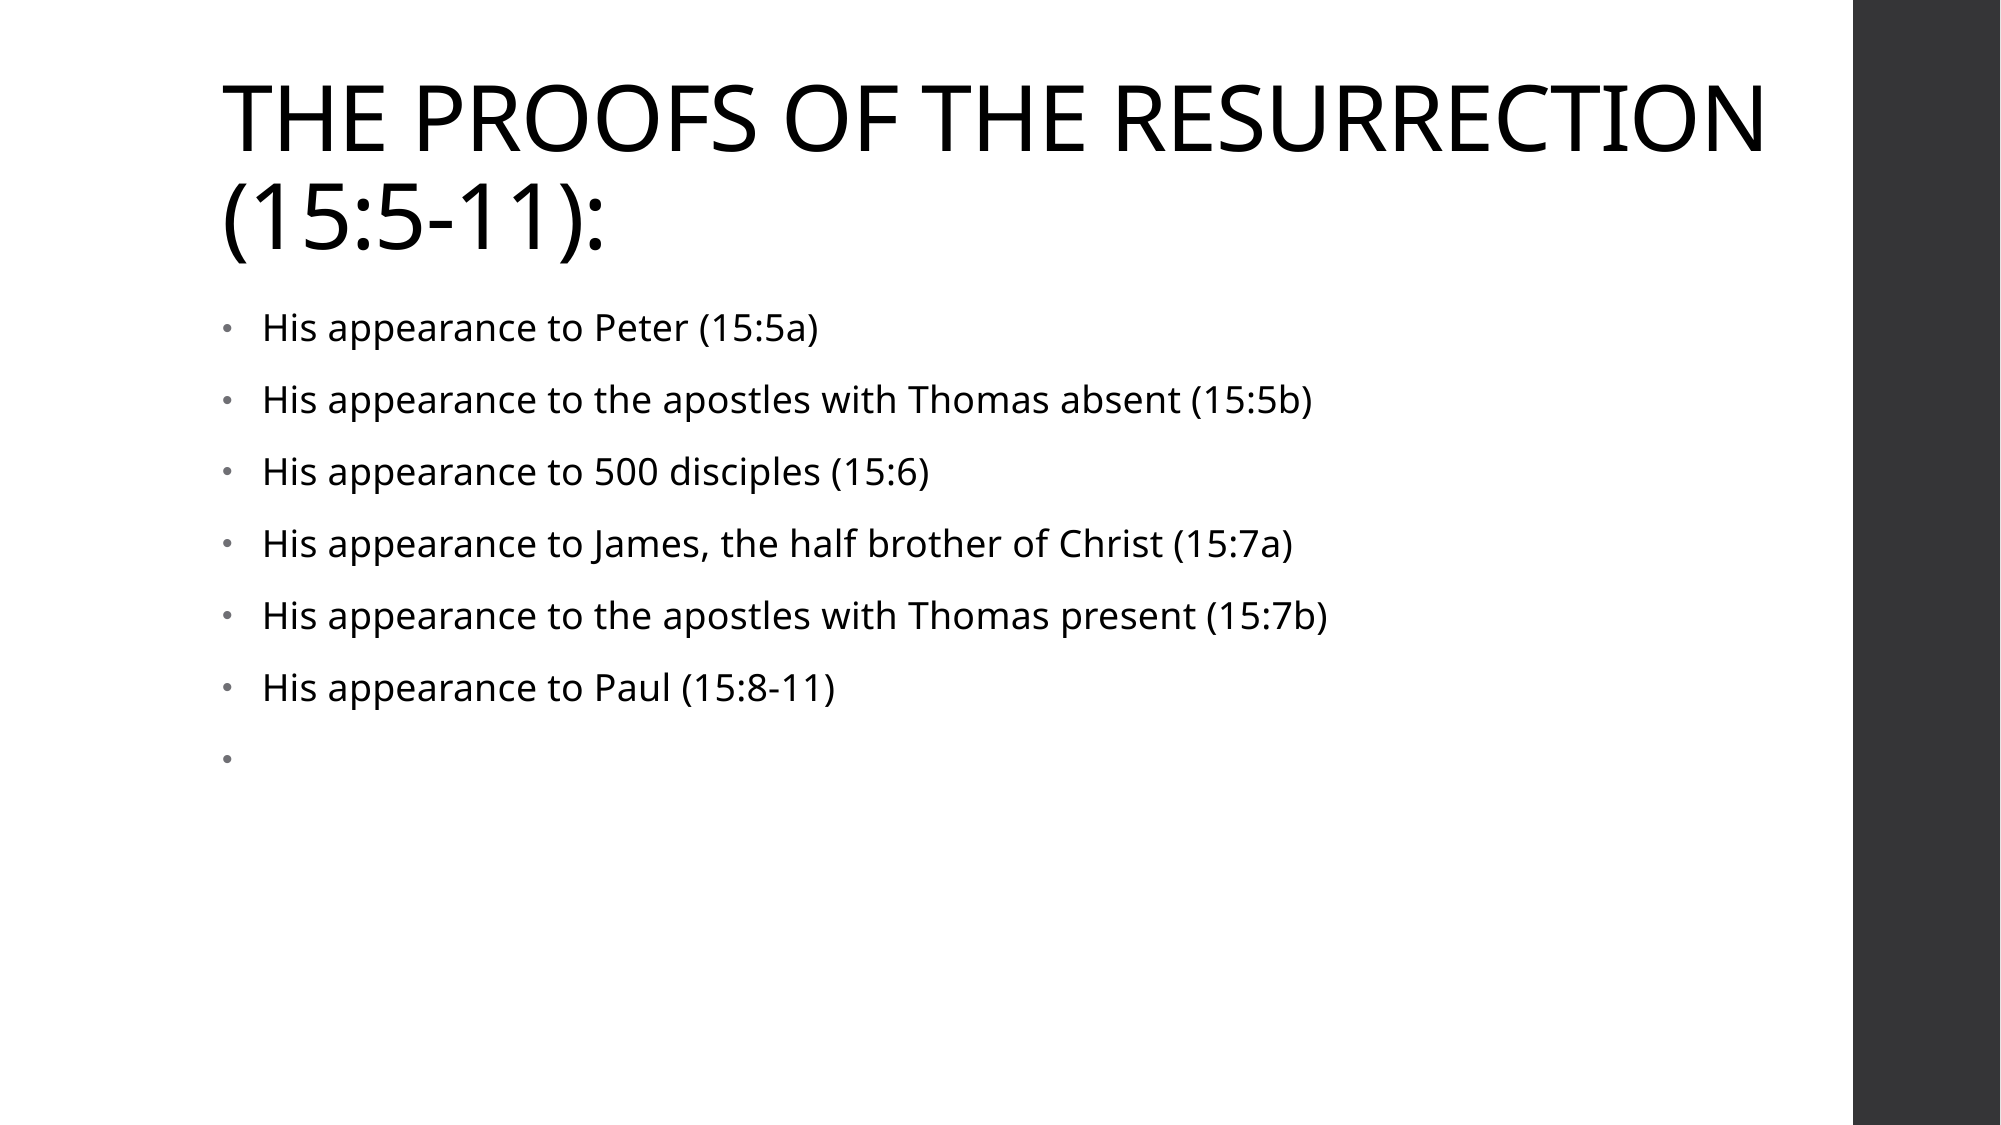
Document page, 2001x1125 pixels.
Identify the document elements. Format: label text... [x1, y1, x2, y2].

title THE PROOFS OF THE RESURRECTION (15:5-11): [206, 60, 1797, 278]
list His appearance to Peter (15:5a) His appearance to the apostles with Thomas absent (15:5b) His appearance to 500 disciples (15:6) His appearance to James, the half brother of Christ (15:7a) His appearance to the apostles with Thomas present (15:7b) His appearance to Paul (15:8-11) [206, 299, 1617, 1014]
